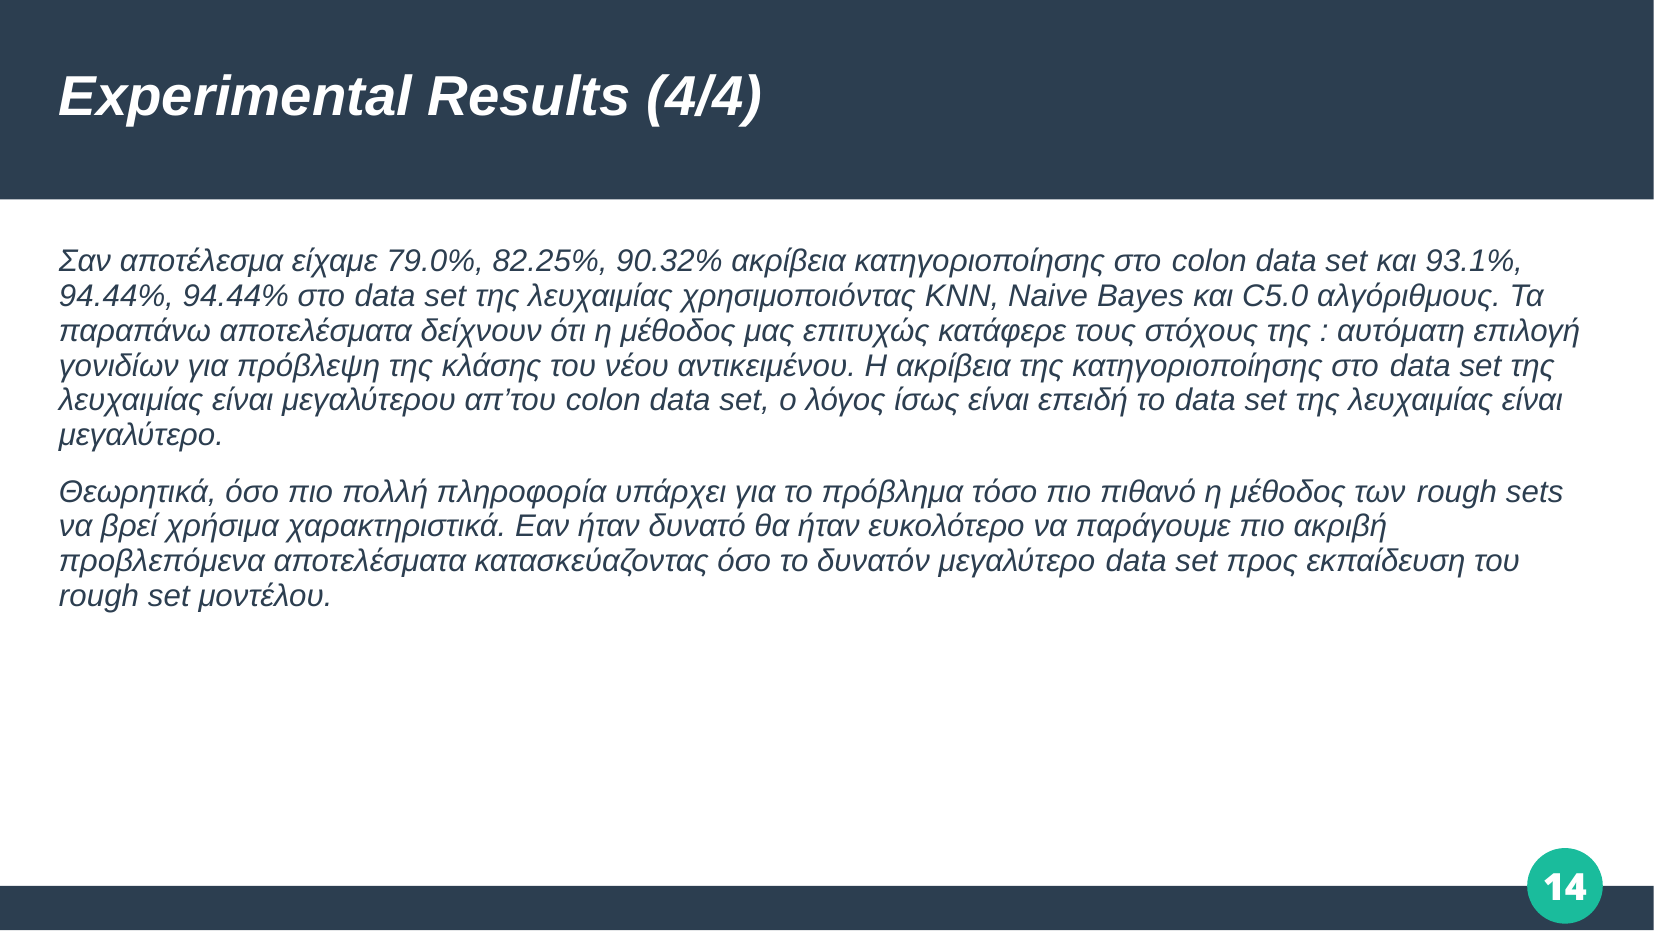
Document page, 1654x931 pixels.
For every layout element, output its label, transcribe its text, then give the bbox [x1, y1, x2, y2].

title Experimental Results (4/4) [59, 37, 1595, 156]
list Σαν αποτέλεσμα είχαμε 79.0%, 82.25%, 90.32% ακρίβεια κατηγοριοποίησης στο colon data set και 93.1%, 94.44%, 94.44% στο data set της λευχαιμίας χρησιμοποιόντας KNN, Naive Bayes και C5.0 αλγόριθμους. Τα παραπάνω αποτελέσματα δείχνουν ότι η μέθοδος μας επιτυχώς κατάφερε τους στόχους της : αυτόματη επιλογή γονιδίων για πρόβλεψη της κλάσης του νέου αντικειμένου. Η ακρίβεια της κατηγοριοποίησης στο data set της λευχαιμίας είναι μεγαλύτερου απ’του colon data set, ο λόγος ίσως είναι επειδή το data set της λευχαιμίας είναι μεγαλύτερο. Θεωρητικά, όσο πιο πολλή πληροφορία υπάρχει για το πρόβλημα τόσο πιο πιθανό η μέθοδος των rough sets να βρεί χρήσιμα χαρακτηριστικά. Εαν ήταν δυνατό θα ήταν ευκολότερο να παράγουμε πιο ακριβή προβλεπόμενα αποτελέσματα κατασκεύαζοντας όσο το δυνατόν μεγαλύτερο data set προς εκπαίδευση του rough set μοντέλου. [59, 243, 1595, 864]
